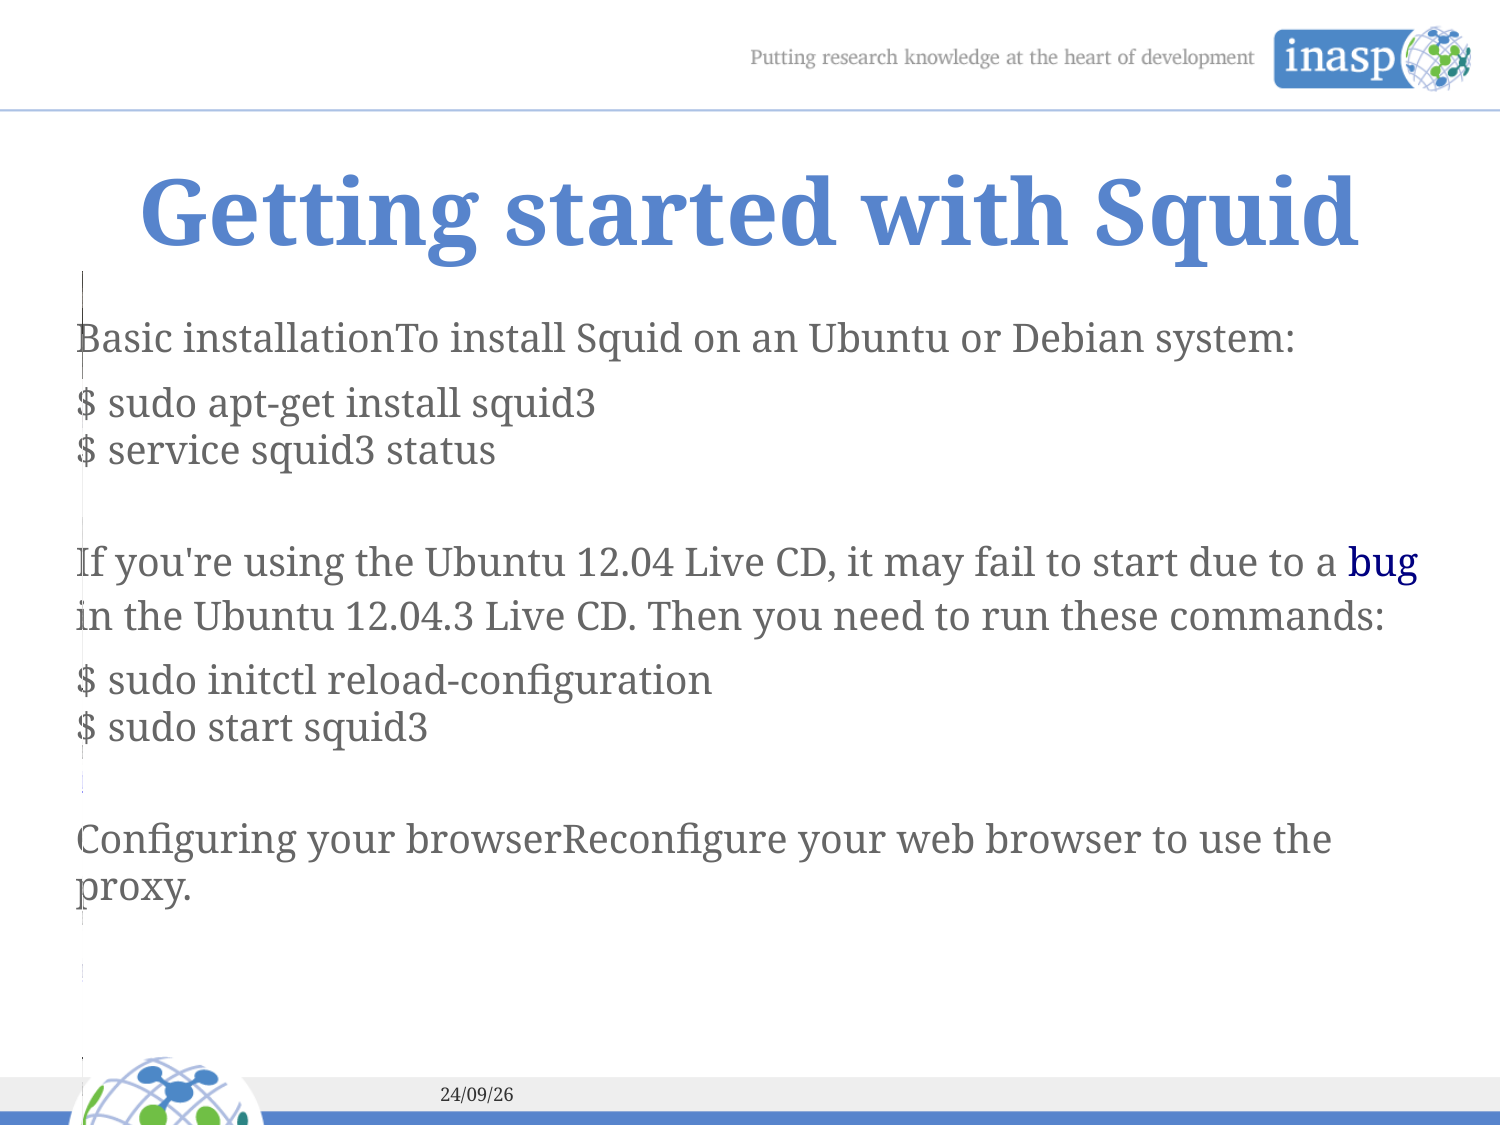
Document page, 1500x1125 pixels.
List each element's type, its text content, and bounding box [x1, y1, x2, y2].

title Getting started with Squid [75, 129, 1426, 313]
list Basic installationTo install Squid on an Ubuntu or Debian system: $ sudo apt-get install squid3 $ service squid3 status If you're using the Ubuntu 12.04 Live CD, it may fail to start due to a bug in the Ubuntu 12.04.3 Live CD. Then you need to run these commands: $ sudo initctl reload-configuration $ sudo start squid3 Configuring your browserReconfigure your web browser to use the proxy. [83, 313, 1426, 967]
picture [0, 0, 1500, 1125]
